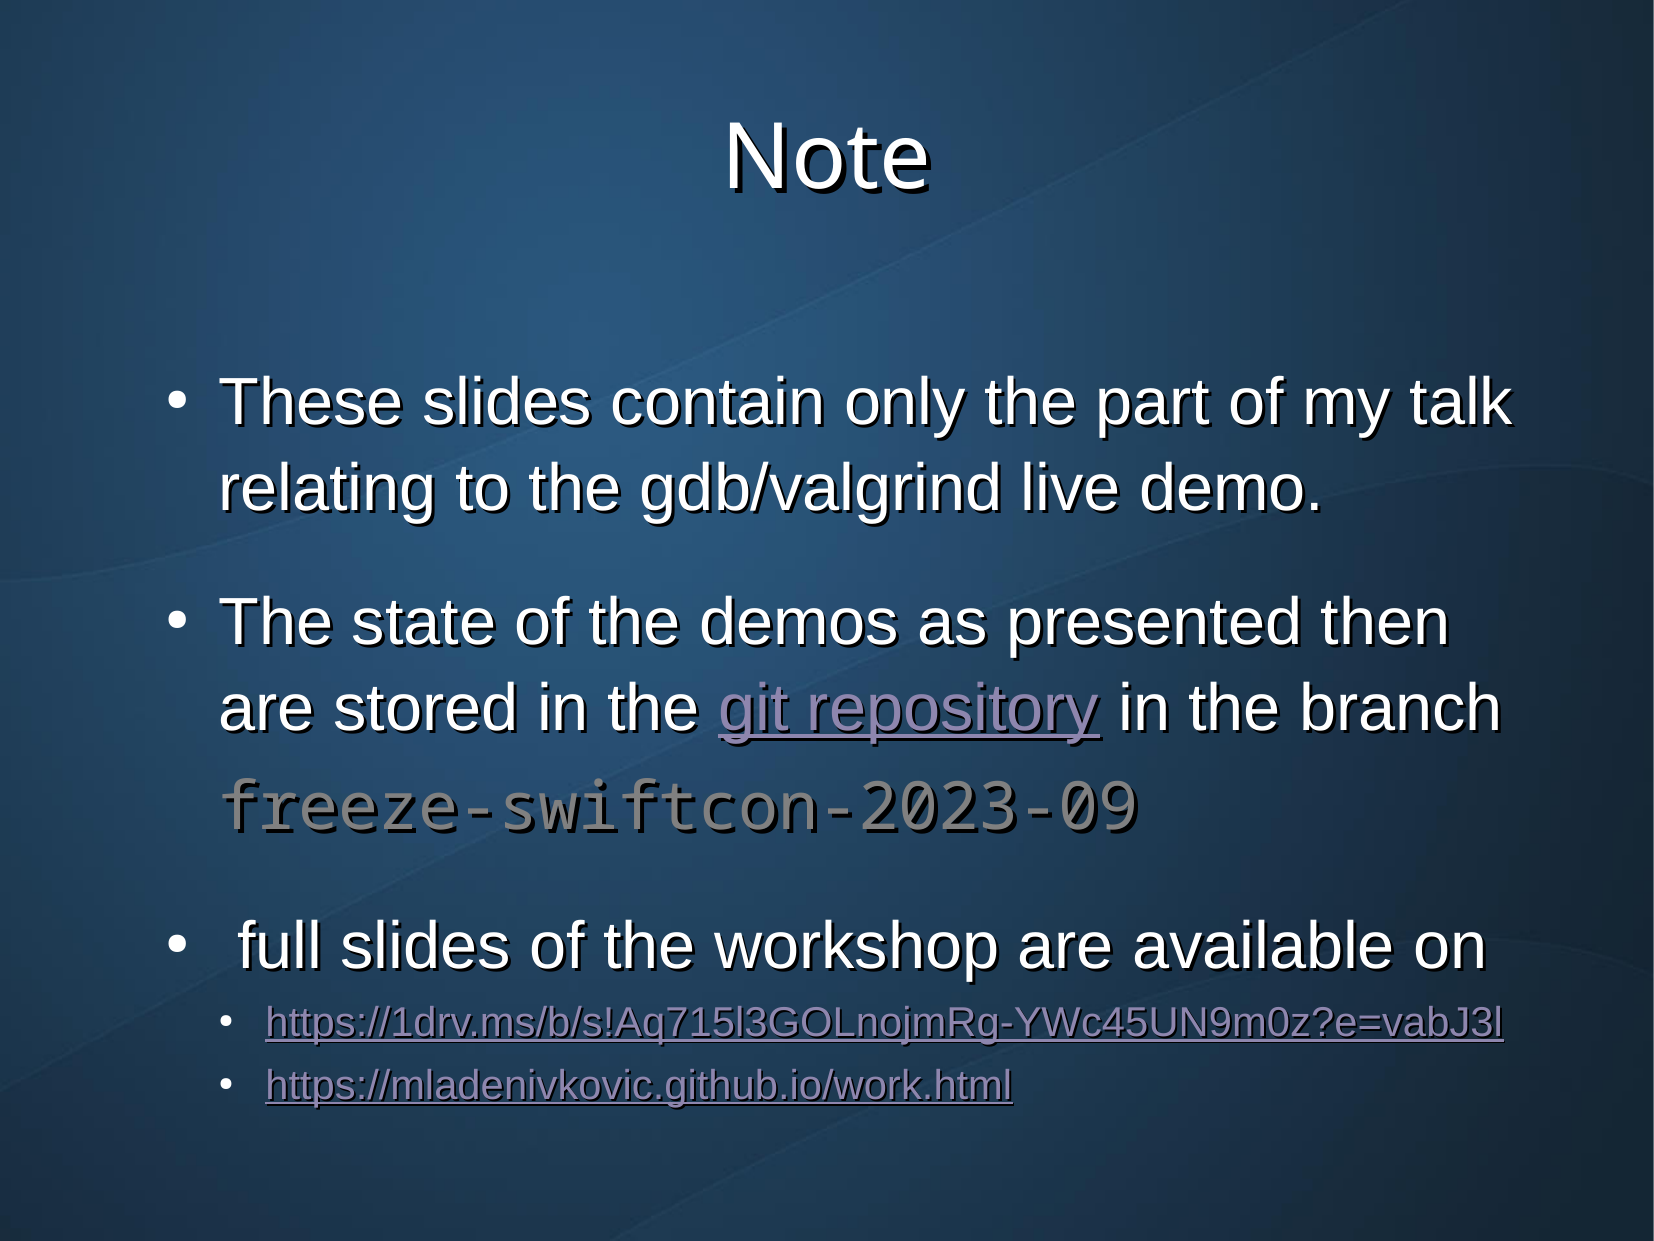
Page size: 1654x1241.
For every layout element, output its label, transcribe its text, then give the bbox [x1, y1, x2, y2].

title Note [82, 49, 1571, 257]
subtitle These slides contain only the part of my talk relating to the gdb/valgrind live demo. The state of the demos as presented then are stored in the git repository in the branch freeze-swiftcon-2023-09 full slides of the workshop are available on https://1drv.ms/b/s!Aq715l3GOLnojmRg-YWc45UN9m0z?e=vabJ3l https://mladenivkovic.github.io/work.html [76, 102, 1565, 1183]
picture [0, 0, 1654, 1241]
